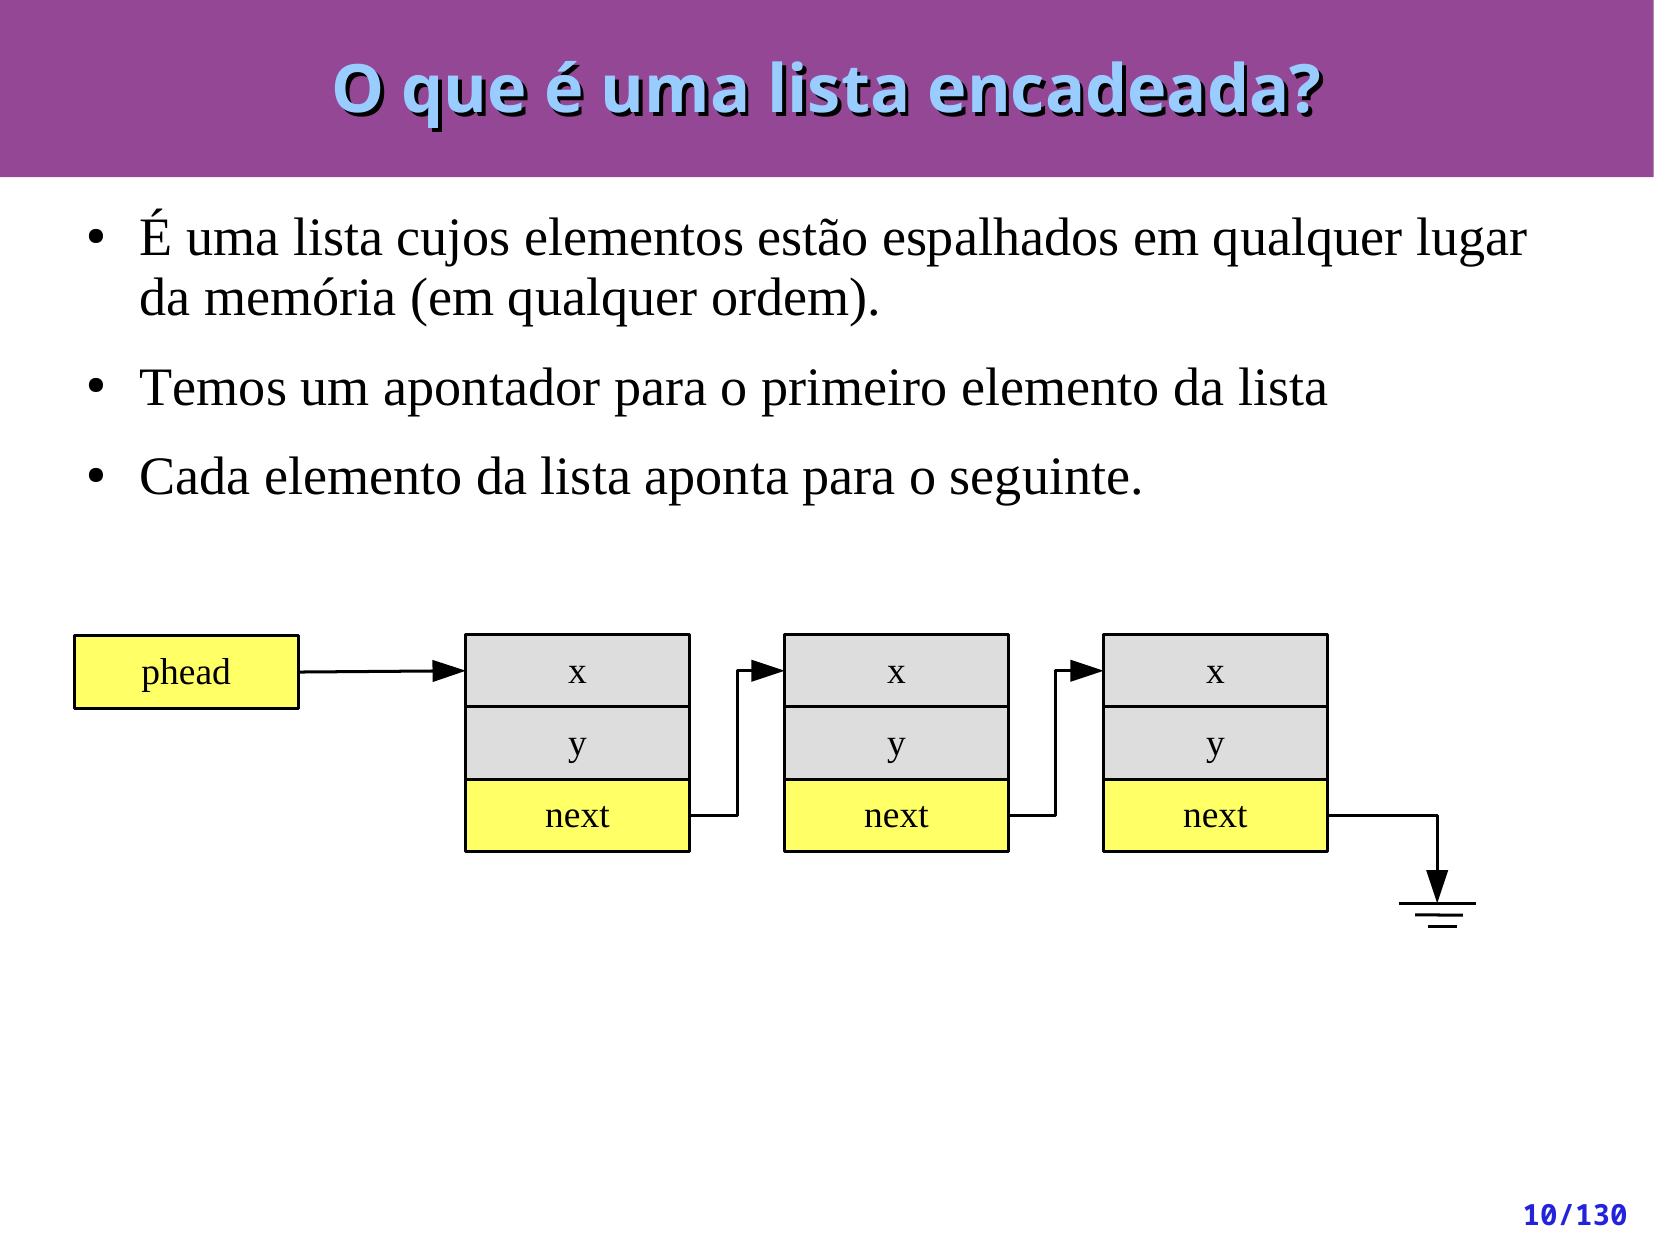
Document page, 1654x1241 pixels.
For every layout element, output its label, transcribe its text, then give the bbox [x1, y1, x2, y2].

text_box next [465, 779, 690, 852]
text_box phead [74, 635, 299, 709]
text_box y [465, 706, 690, 779]
text_box x [784, 634, 1009, 706]
text_box y [1103, 706, 1328, 779]
text_box next [784, 779, 1009, 852]
text_box x [1103, 634, 1328, 706]
title O que é uma lista encadeada? [82, 0, 1571, 176]
text_box y [784, 706, 1009, 779]
text_box next [1103, 779, 1328, 852]
list É uma lista cujos elementos estão espalhados em qualquer lugar da memória (em qualquer ordem). Temos um apontador para o primeiro elemento da lista Cada elemento da lista aponta para o seguinte. [68, 207, 1575, 663]
text_box x [465, 634, 690, 706]
